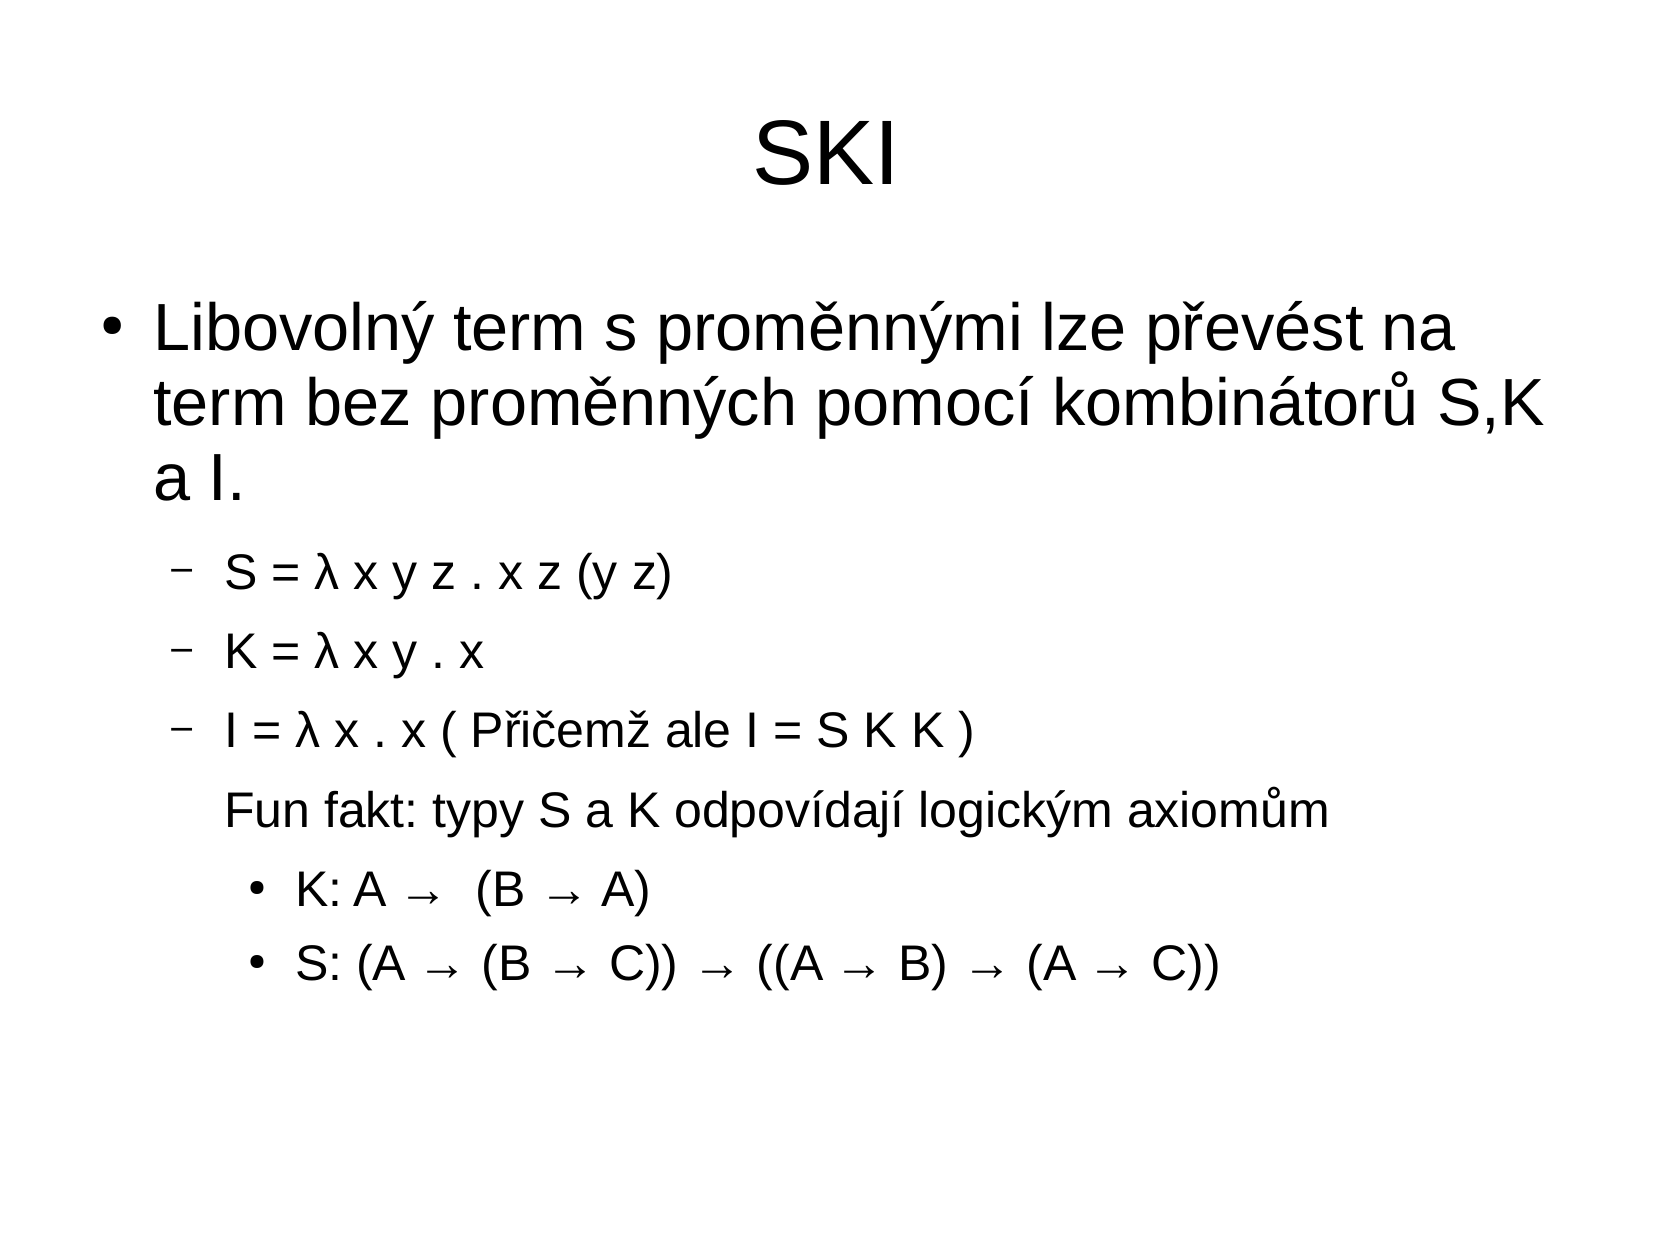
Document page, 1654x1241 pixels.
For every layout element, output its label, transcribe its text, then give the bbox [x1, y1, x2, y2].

list Libovolný term s proměnnými lze převést na term bez proměnných pomocí kombinátorů S,K a I. S = λ x y z . x z (y z) K = λ x y . x I = λ x . x ( Přičemž ale I = S K K ) Fun fakt: typy S a K odpovídají logickým axiomům K: A → (B → A) S: (A → (B → C)) → ((A → B) → (A → C)) [82, 290, 1571, 1010]
title SKI [82, 49, 1571, 257]
